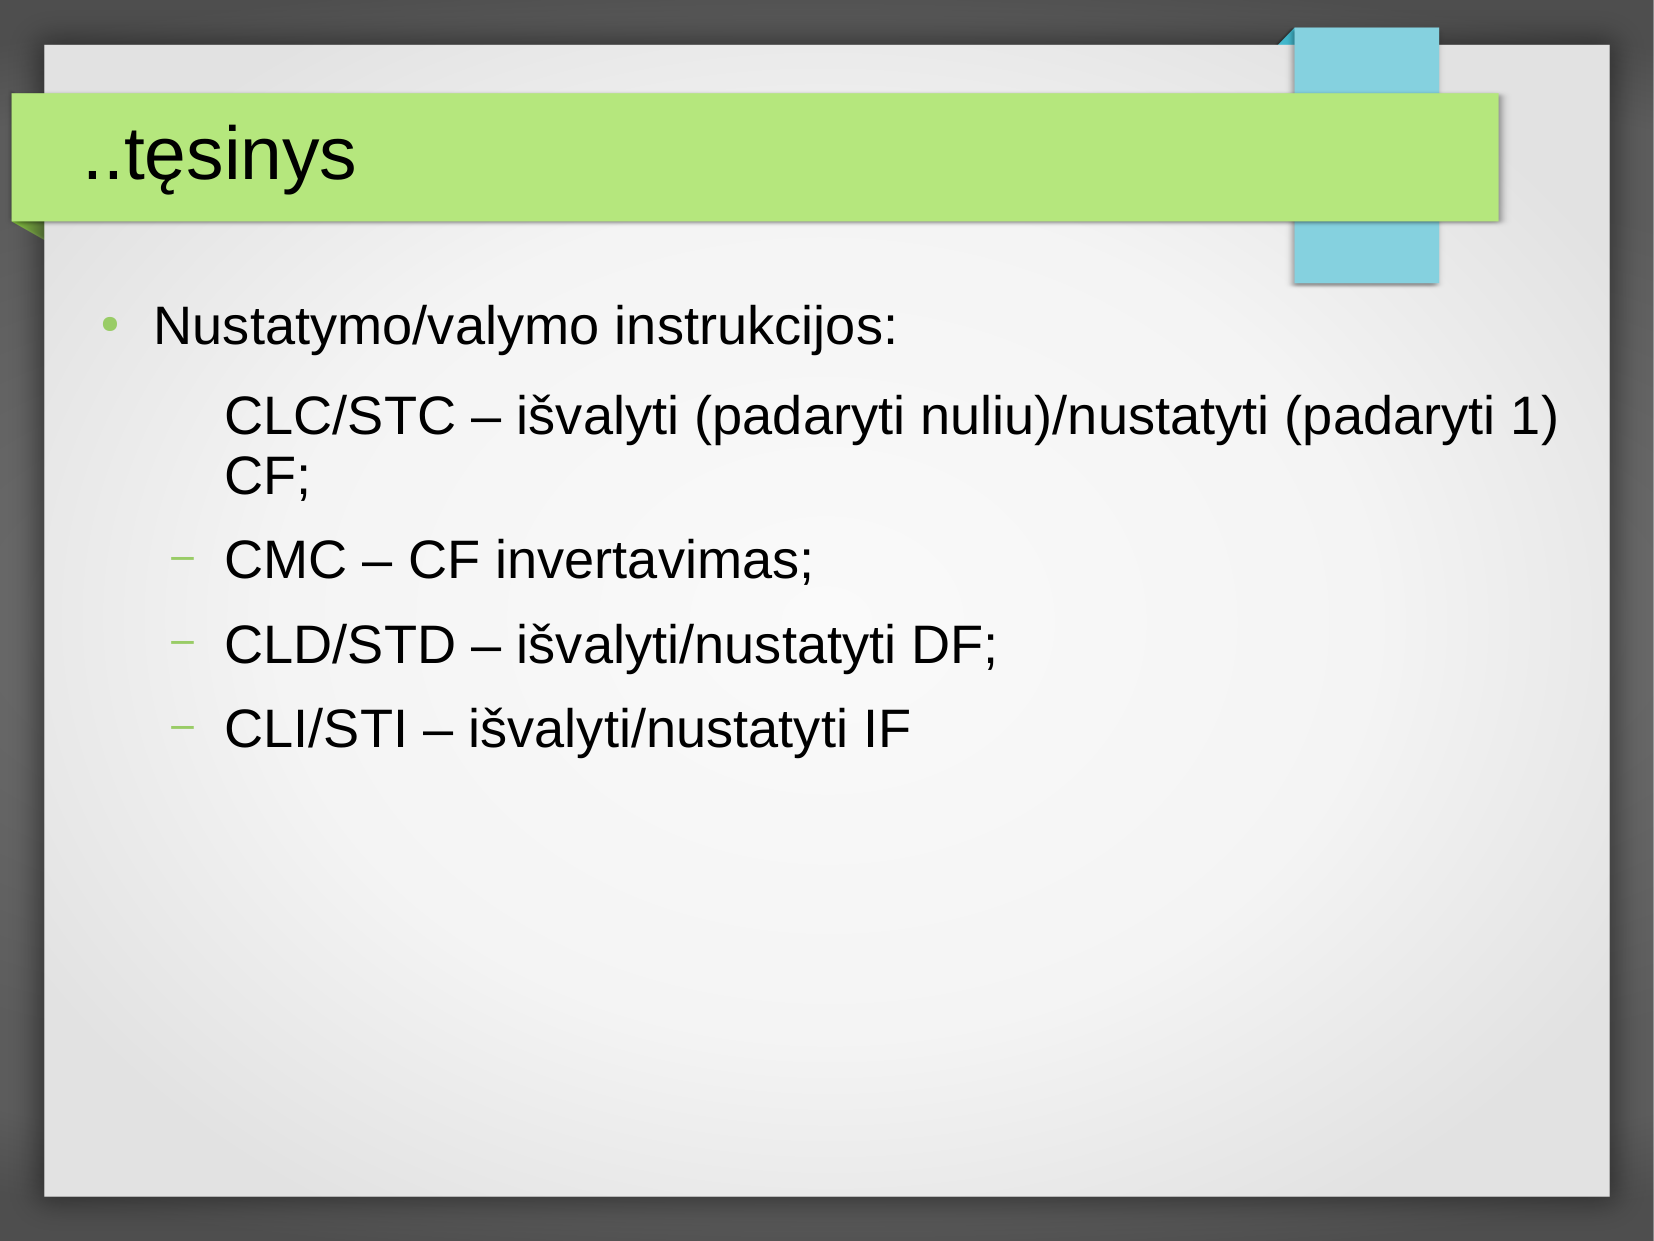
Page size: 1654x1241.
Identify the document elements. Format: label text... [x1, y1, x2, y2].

list Nustatymo/valymo instrukcijos: CLC/STC – išvalyti (padaryti nuliu)/nustatyti (padaryti 1) CF; CMC – CF invertavimas; CLD/STD – išvalyti/nustatyti DF; CLI/STI – išvalyti/nustatyti IF [82, 295, 1571, 1015]
picture [0, 0, 1654, 1241]
title ..tęsinys [82, 94, 1264, 213]
